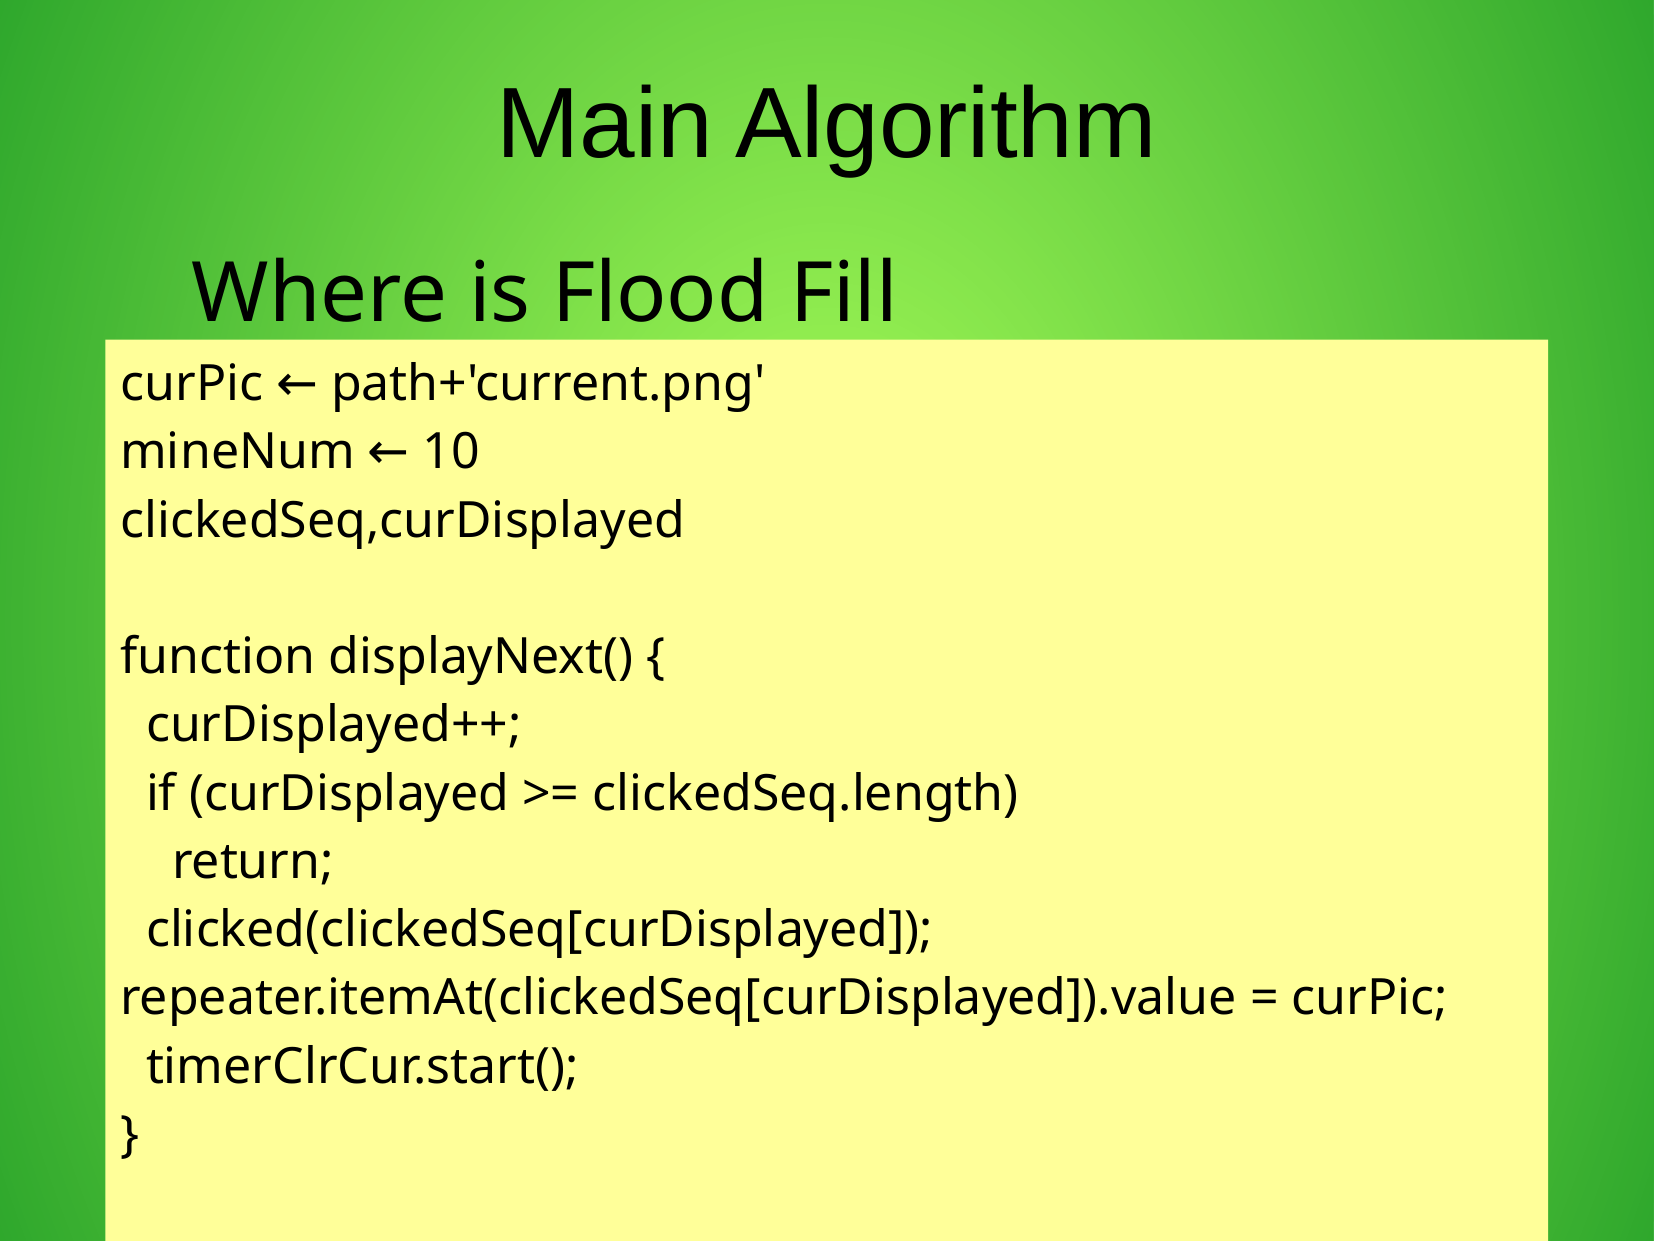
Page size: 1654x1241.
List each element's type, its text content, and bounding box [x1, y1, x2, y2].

text_box curPic ← path+'current.png' mineNum ← 10 clickedSeq,curDisplayed function displayNext() { curDisplayed++; if (curDisplayed >= clickedSeq.length) return; clicked(clickedSeq[curDisplayed]); repeater.itemAt(clickedSeq[curDisplayed]).value = curPic; timerClrCur.start(); } [105, 339, 1549, 1174]
text_box Main Algorithm [316, 60, 1337, 187]
text_box Where is Flood Fill [177, 225, 1066, 339]
